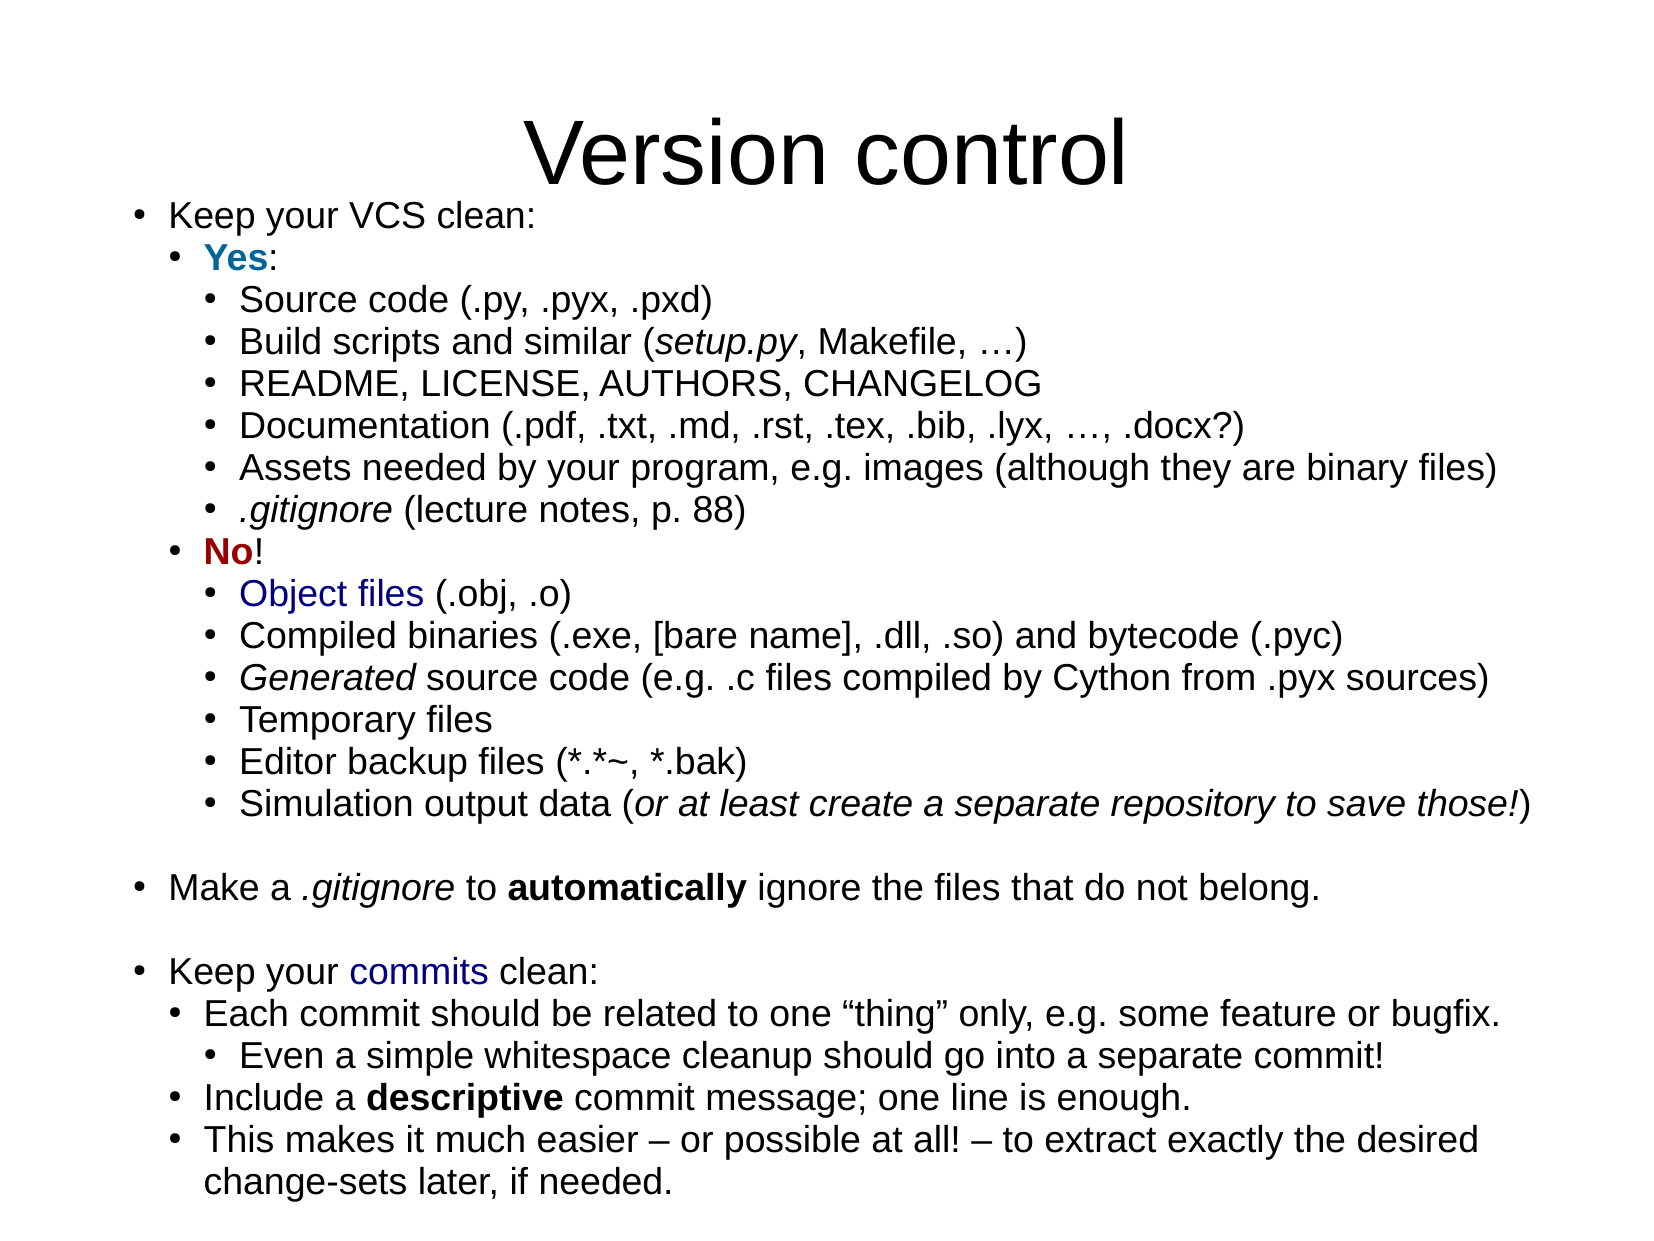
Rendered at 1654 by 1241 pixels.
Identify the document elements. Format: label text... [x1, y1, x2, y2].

title Version control [82, 49, 1571, 257]
text_box Keep your VCS clean: Yes: Source code (.py, .pyx, .pxd) Build scripts and similar (setup.py, Makefile, …) README, LICENSE, AUTHORS, CHANGELOG Documentation (.pdf, .txt, .md, .rst, .tex, .bib, .lyx, …, .docx?) Assets needed by your program, e.g. images (although they are binary files) .gitignore (lecture notes, p. 88) No! Object files (.obj, .o) Compiled binaries (.exe, [bare name], .dll, .so) and bytecode (.pyc) Generated source code (e.g. .c files compiled by Cython from .pyx sources) Temporary files Editor backup files (*.*~, *.bak) Simulation output data (or at least create a separate repository to save those!) Make a .gitignore to automatically ignore the files that do not belong. Keep your commits clean: Each commit should be related to one “thing” only, e.g. some feature or bugfix. Even a simple whitespace cleanup should go into a separate commit! Include a descriptive commit message; one line is enough. This makes it much easier – or possible at all! – to extract exactly the desired change-sets later, if needed. [82, 187, 1561, 1210]
